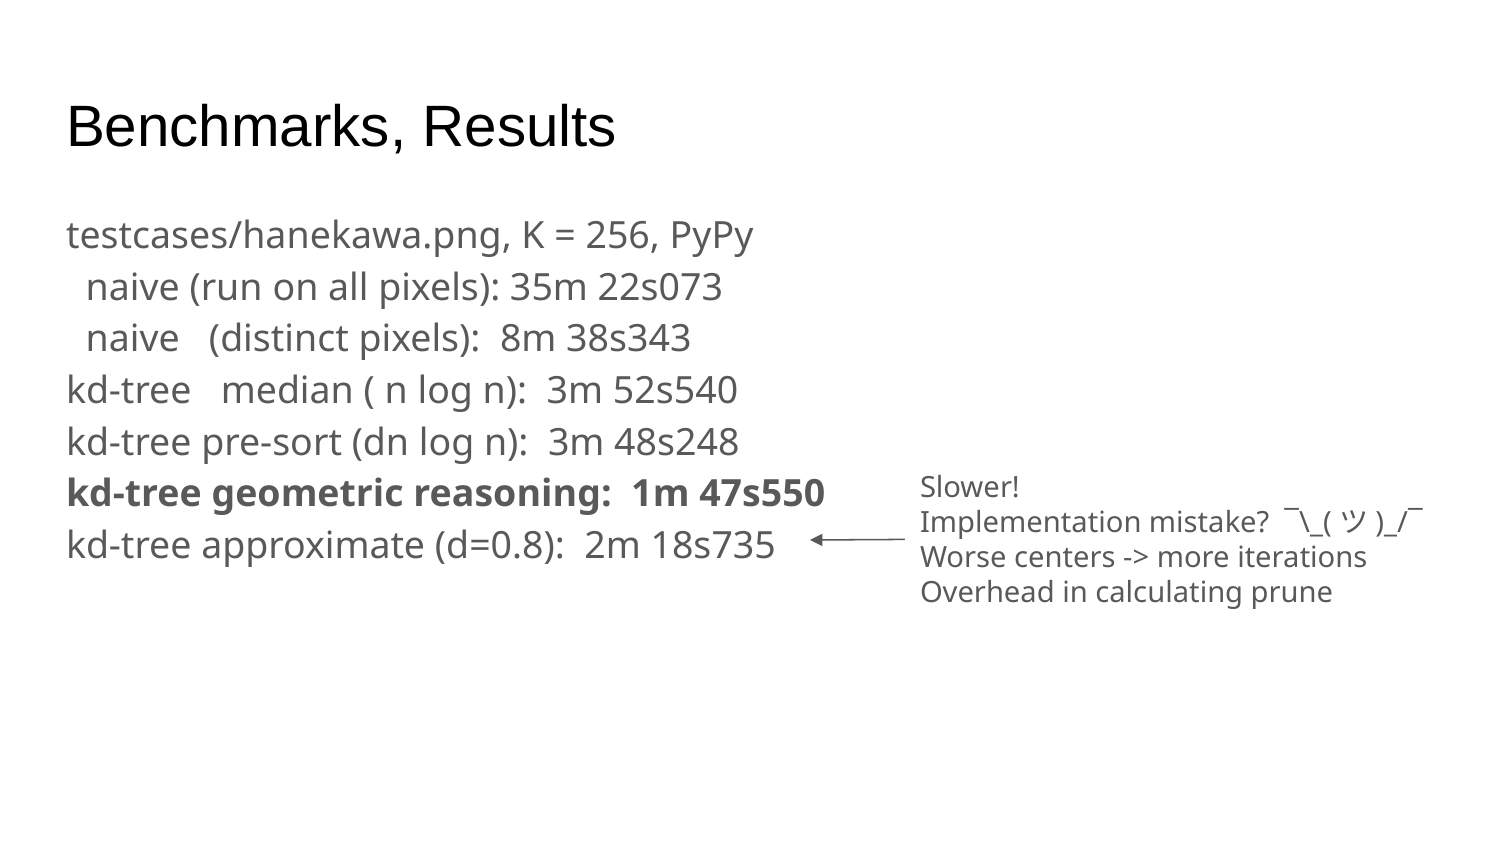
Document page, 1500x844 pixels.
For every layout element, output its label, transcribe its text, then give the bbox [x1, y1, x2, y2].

title Benchmarks, Results [51, 72, 1449, 167]
text_box Slower! Implementation mistake? ¯\_(ツ)_/¯ Worse centers -> more iterations Overhead in calculating prune [905, 453, 1500, 624]
list testcases/hanekawa.png, K = 256, PyPy naive (run on all pixels): 35m 22s073 naive (distinct pixels): 8m 38s343 kd-tree median ( n log n): 3m 52s540 kd-tree pre-sort (dn log n): 3m 48s248 kd-tree geometric reasoning: 1m 47s550 kd-tree approximate (d=0.8): 2m 18s735 [51, 189, 1449, 750]
